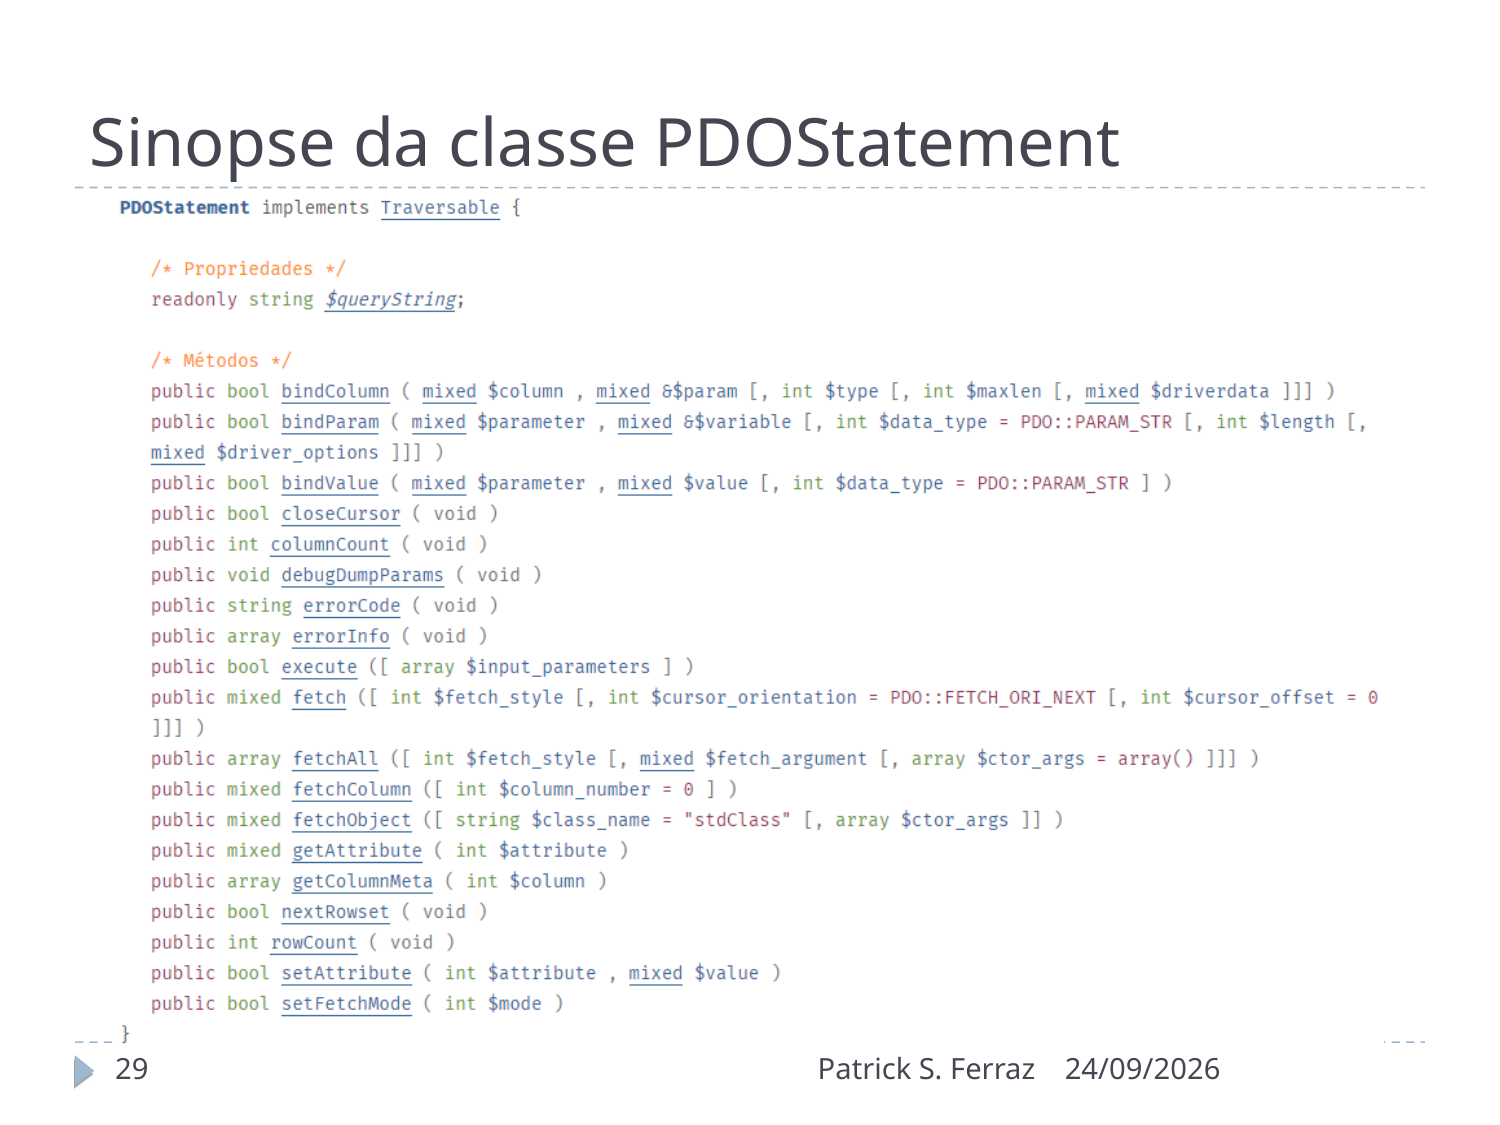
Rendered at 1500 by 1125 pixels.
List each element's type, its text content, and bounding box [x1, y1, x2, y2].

slide_number <número> [100, 1042, 426, 1103]
footer Patrick S. Ferraz [475, 1047, 1051, 1103]
title Sinopse da classe PDOStatement [75, 24, 1425, 188]
picture [116, 196, 1384, 1047]
slide_number 08/07/2017 [1051, 1042, 1426, 1103]
